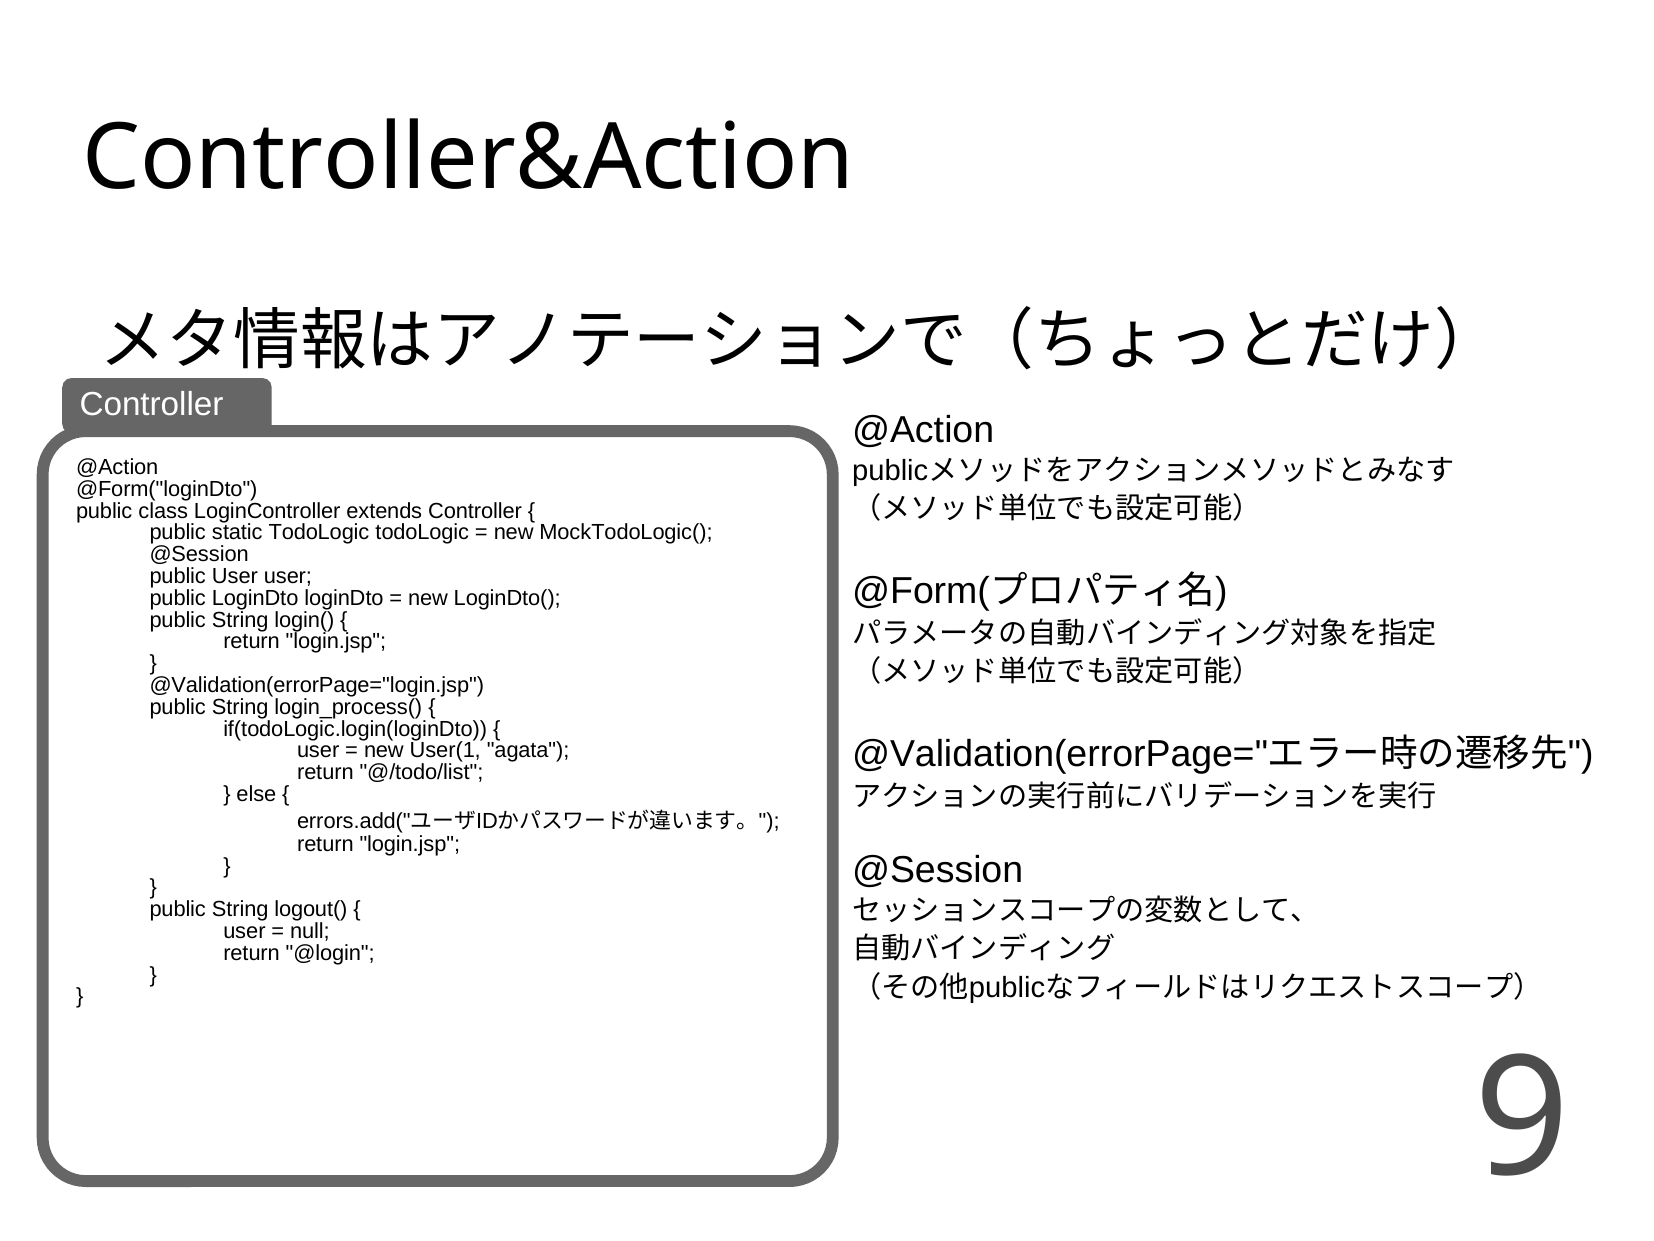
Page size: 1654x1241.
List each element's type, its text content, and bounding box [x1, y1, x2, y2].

list メタ情報はアノテーションで（ちょっとだけ） [82, 290, 1571, 1094]
text_box @Action publicメソッドをアクションメソッドとみなす （メソッド単位でも設定可能） @Form(プロパティ名) パラメータの自動バインディング対象を指定 （メソッド単位でも設定可能） @Validation(errorPage="エラー時の遷移先") アクションの実行前にバリデーションを実行 @Session セッションスコープの変数として、 自動バインディング （その他publicなフィールドはリクエストスコープ） [837, 404, 1607, 1013]
text_box Controller [62, 378, 272, 434]
title Controller&Action [82, 48, 1571, 258]
text_box @Action @Form("loginDto") public class LoginController extends Controller { public static TodoLogic todoLogic = new MockTodoLogic(); @Session public User user; public LoginDto loginDto = new LoginDto(); public String login() { return "login.jsp"; } @Validation(errorPage="login.jsp") public String login_process() { if(todoLogic.login(loginDto)) { user = new User(1, "agata"); return "@/todo/list"; } else { errors.add("ユーザIDかパスワードが違います。"); return "login.jsp"; } } public String logout() { user = null; return "@login"; } } [42, 431, 833, 1182]
